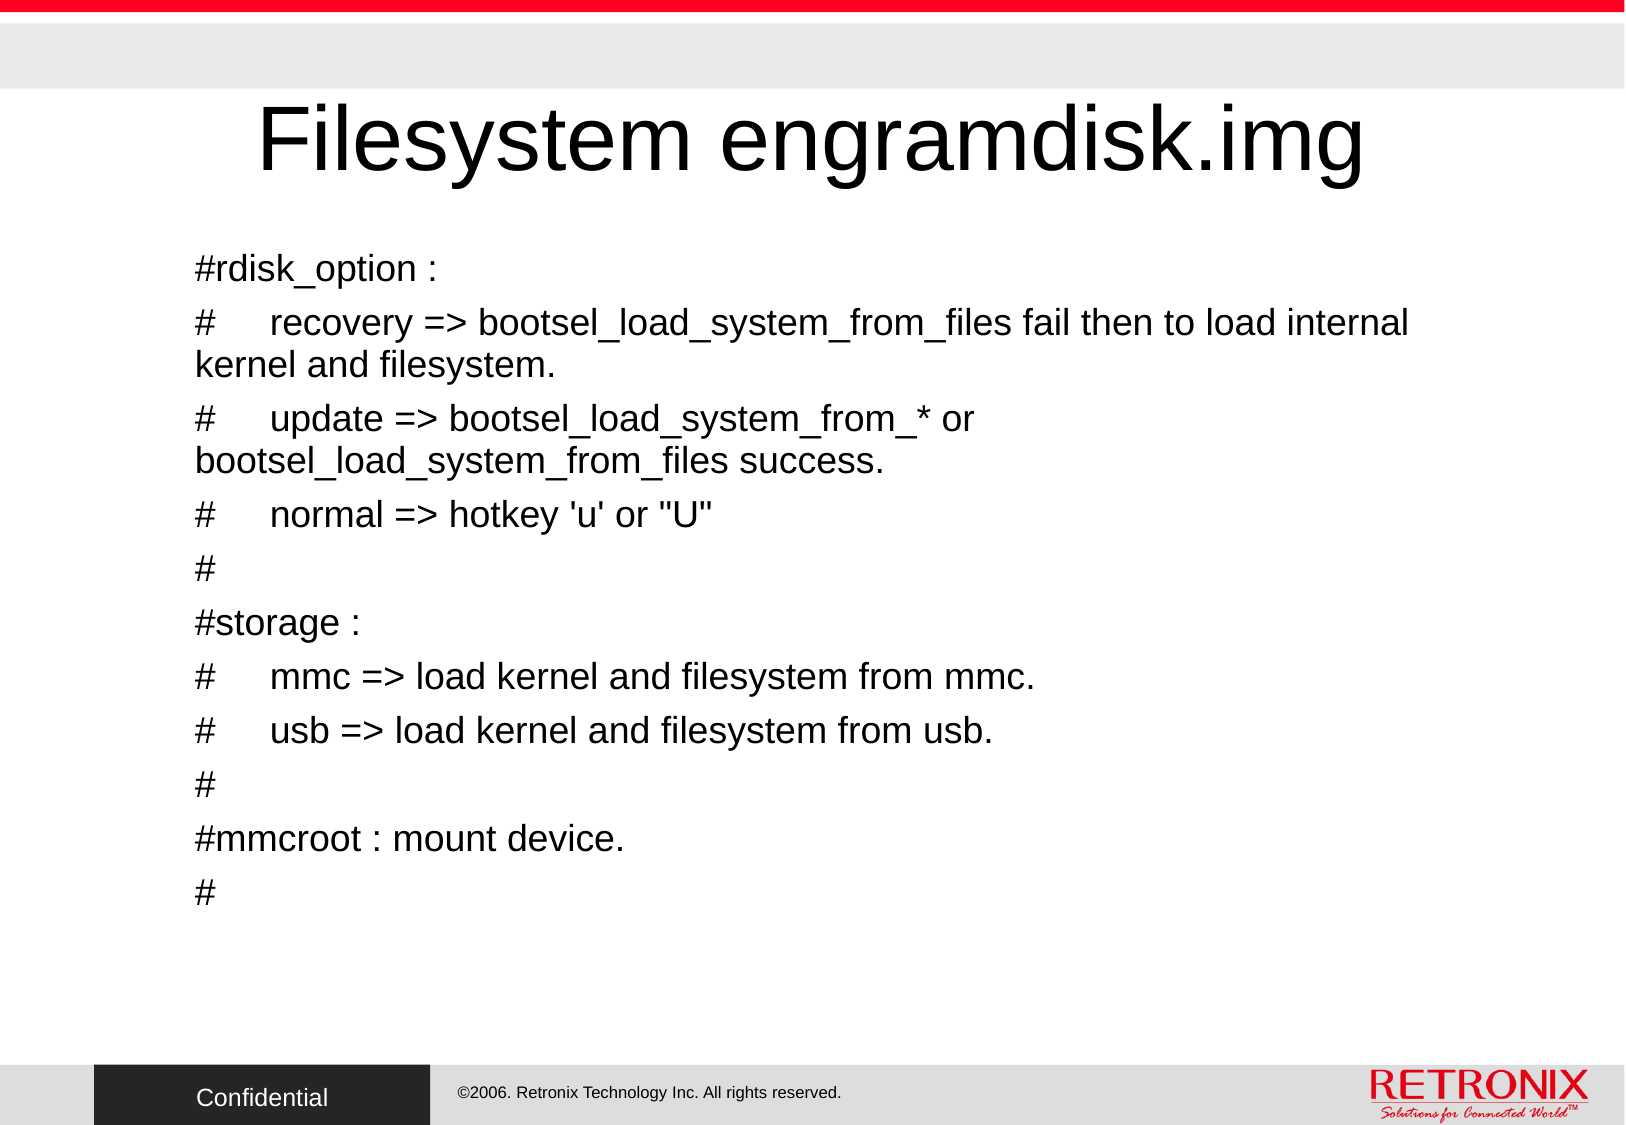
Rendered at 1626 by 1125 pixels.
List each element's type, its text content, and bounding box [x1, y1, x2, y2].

picture [1367, 1067, 1592, 1125]
title Filesystem engramdisk.img [81, 44, 1544, 233]
text_box #rdisk_option : # recovery => bootsel_load_system_from_files fail then to load internal kernel and filesystem. # update => bootsel_load_system_from_* or bootsel_load_system_from_files success. # normal => hotkey 'u' or "U" # #storage : # mmc => load kernel and filesystem from mmc. # usb => load kernel and filesystem from usb. # #mmcroot : mount device. # [180, 239, 1471, 1029]
